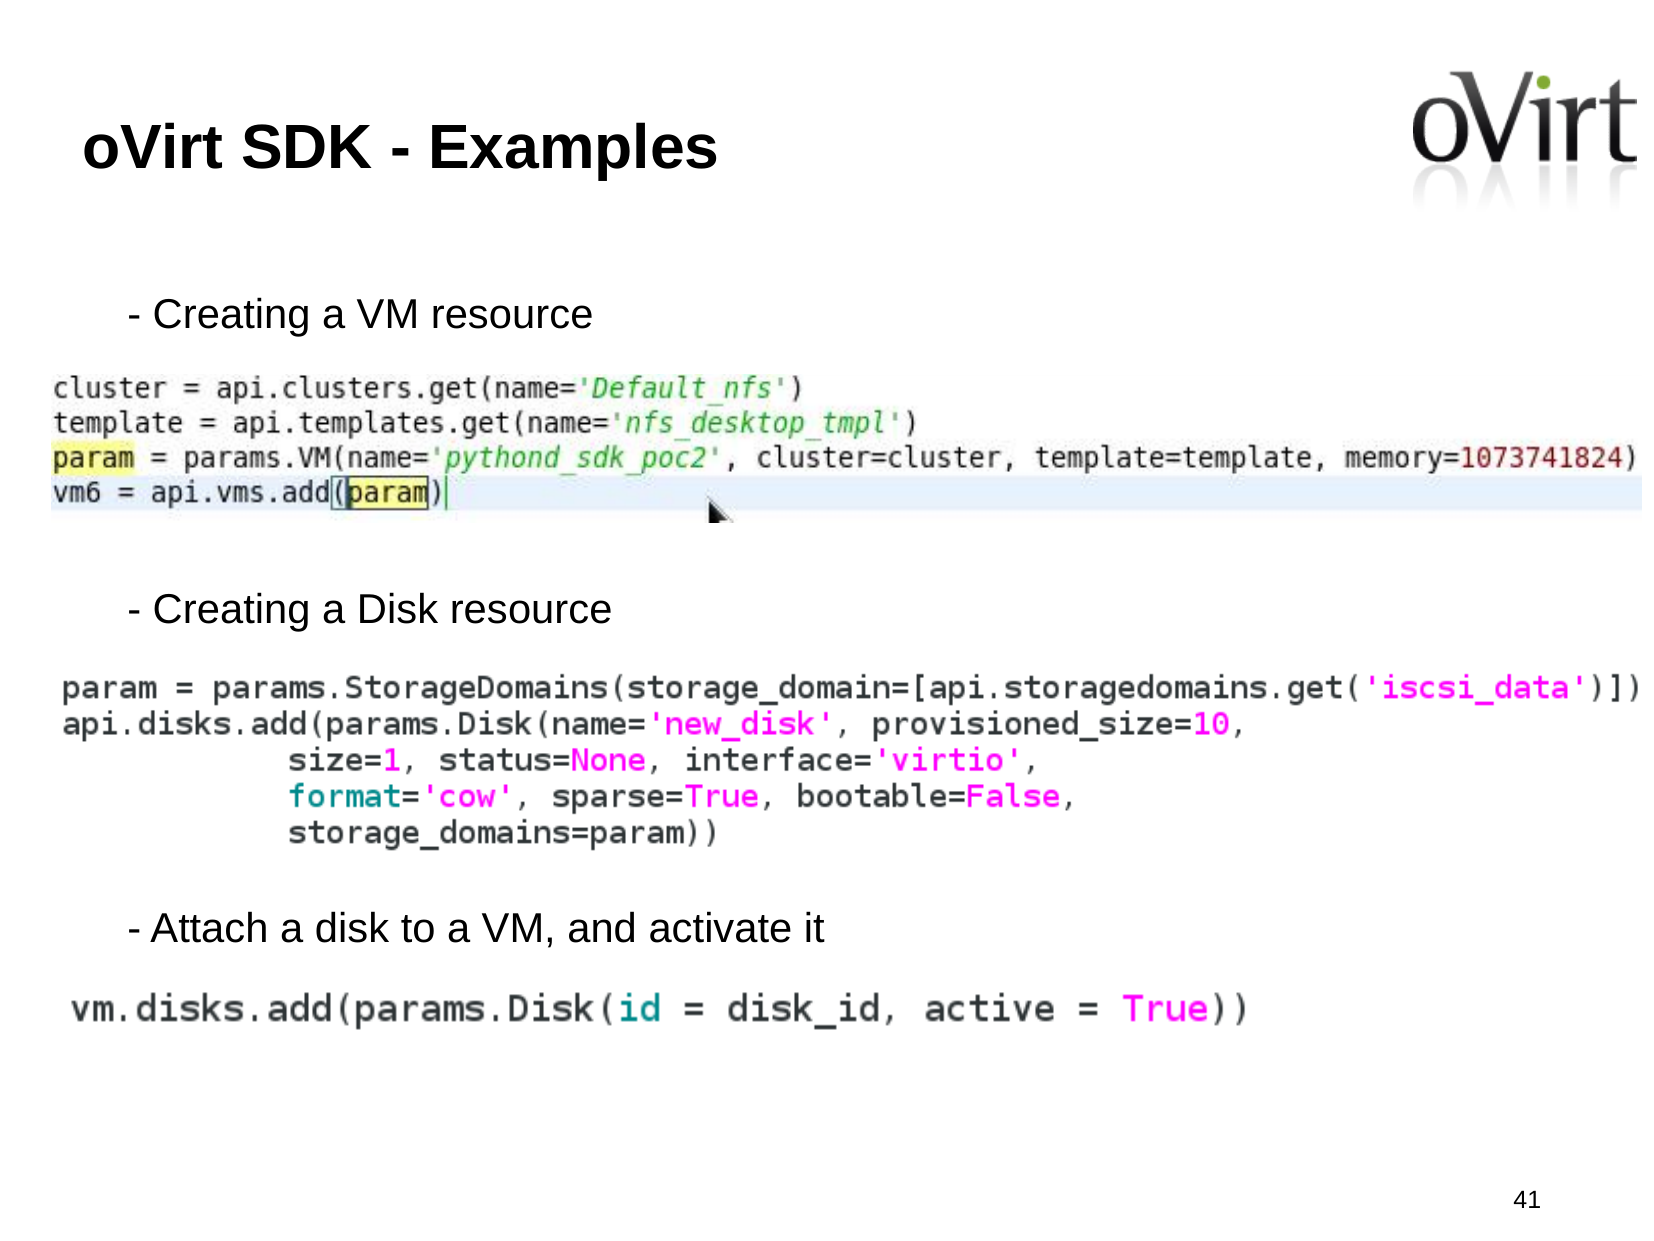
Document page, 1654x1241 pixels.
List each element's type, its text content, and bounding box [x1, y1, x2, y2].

picture [51, 374, 1642, 523]
text_box - Attach a disk to a VM, and activate it [112, 897, 1201, 959]
text_box - Creating a Disk resource [112, 578, 1201, 641]
text_box - Creating a VM resource [112, 283, 1201, 345]
title oVirt SDK - Examples [82, 96, 751, 198]
picture [66, 971, 1267, 1050]
picture [59, 671, 1650, 866]
picture [1413, 63, 1637, 212]
